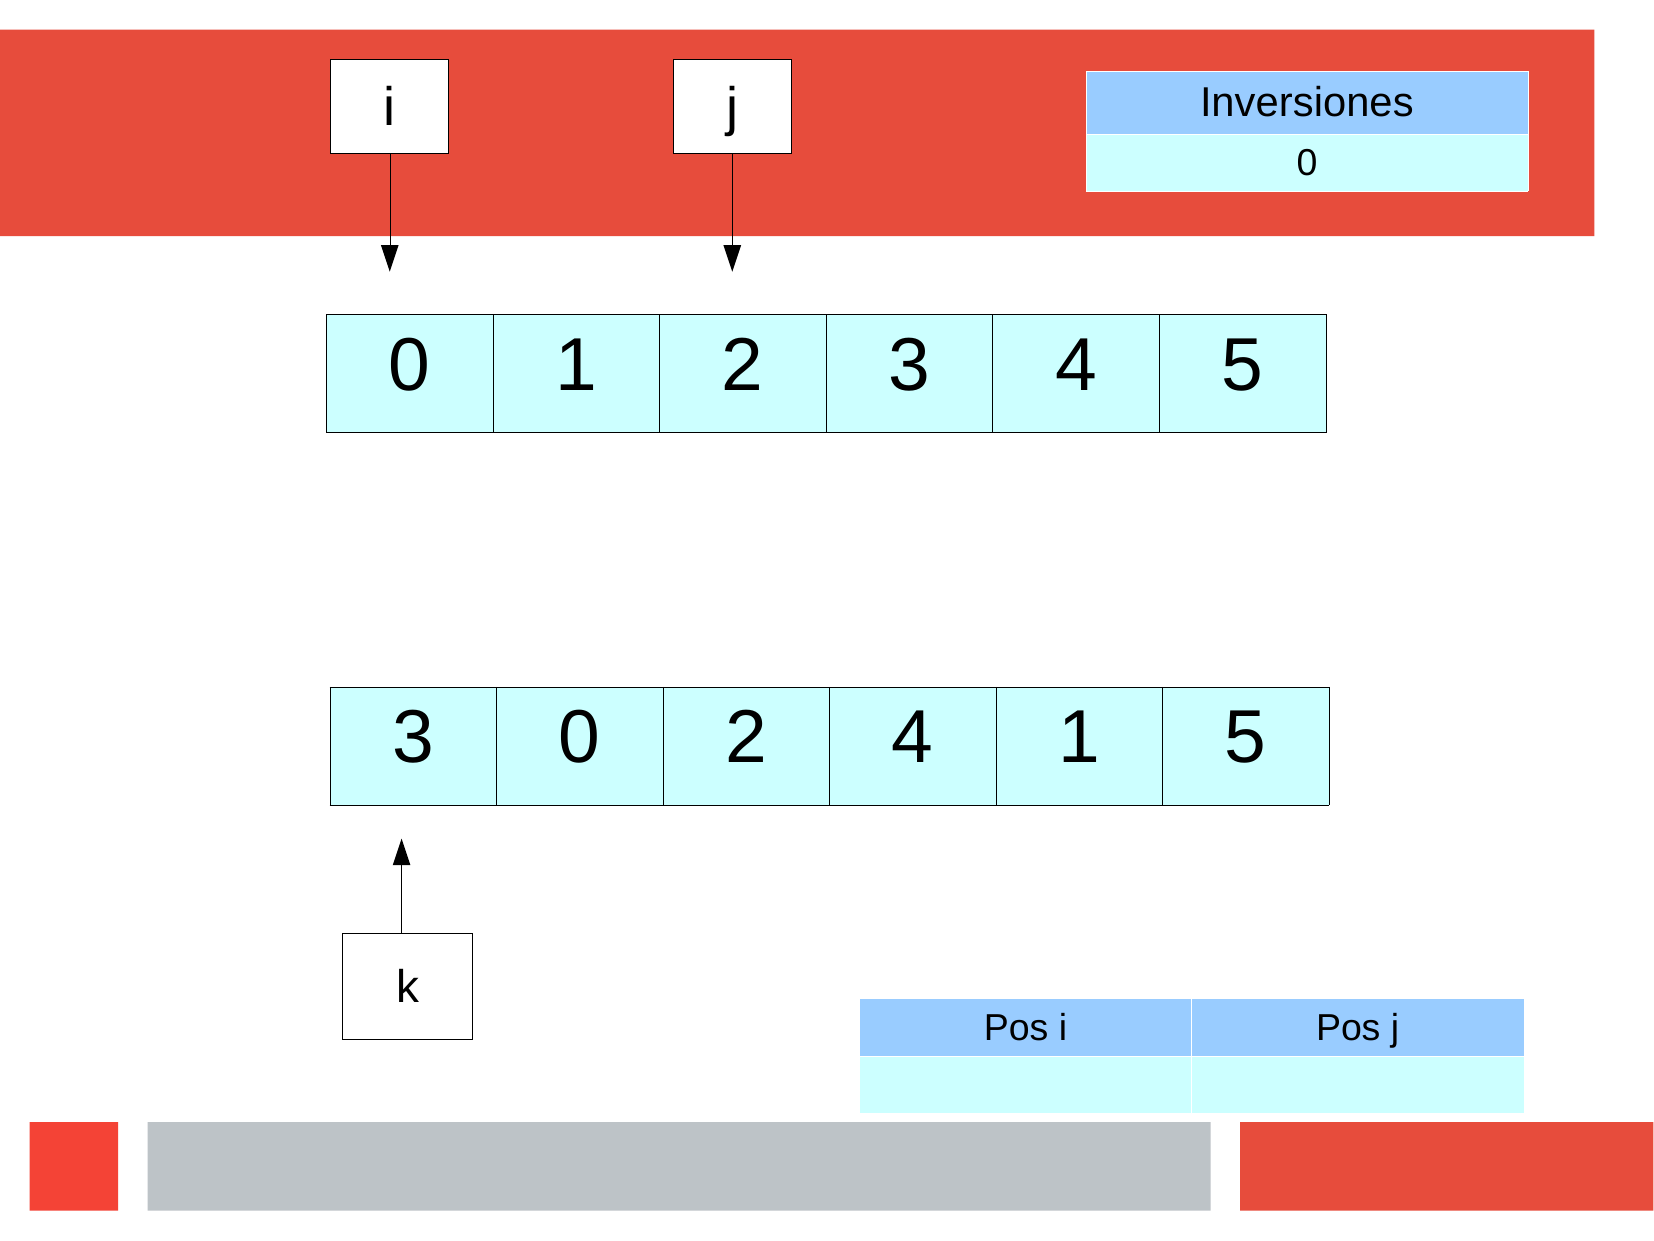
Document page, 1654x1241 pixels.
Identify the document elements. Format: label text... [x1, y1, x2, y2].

table_header 2 [660, 315, 826, 432]
table_header 0 [327, 315, 493, 432]
table_cell [1192, 1057, 1524, 1113]
table_header Pos i [860, 999, 1191, 1056]
text_box i [330, 59, 449, 154]
table_header 5 [1160, 315, 1326, 432]
table_header 1 [494, 315, 659, 432]
table_header 3 [827, 315, 992, 432]
table_header 1 [997, 688, 1162, 805]
table_header 0 [497, 688, 663, 805]
table_header Pos j [1192, 999, 1524, 1056]
table_header 2 [664, 688, 829, 805]
table_cell [860, 1057, 1191, 1113]
table_cell 0 [1087, 135, 1528, 191]
text_box j [673, 59, 792, 154]
table_header 4 [993, 315, 1159, 432]
table_header Inversiones [1087, 72, 1528, 134]
text_box k [342, 933, 473, 1040]
table_header 4 [830, 688, 996, 805]
table_header 3 [331, 688, 496, 805]
table_header 5 [1163, 688, 1329, 805]
